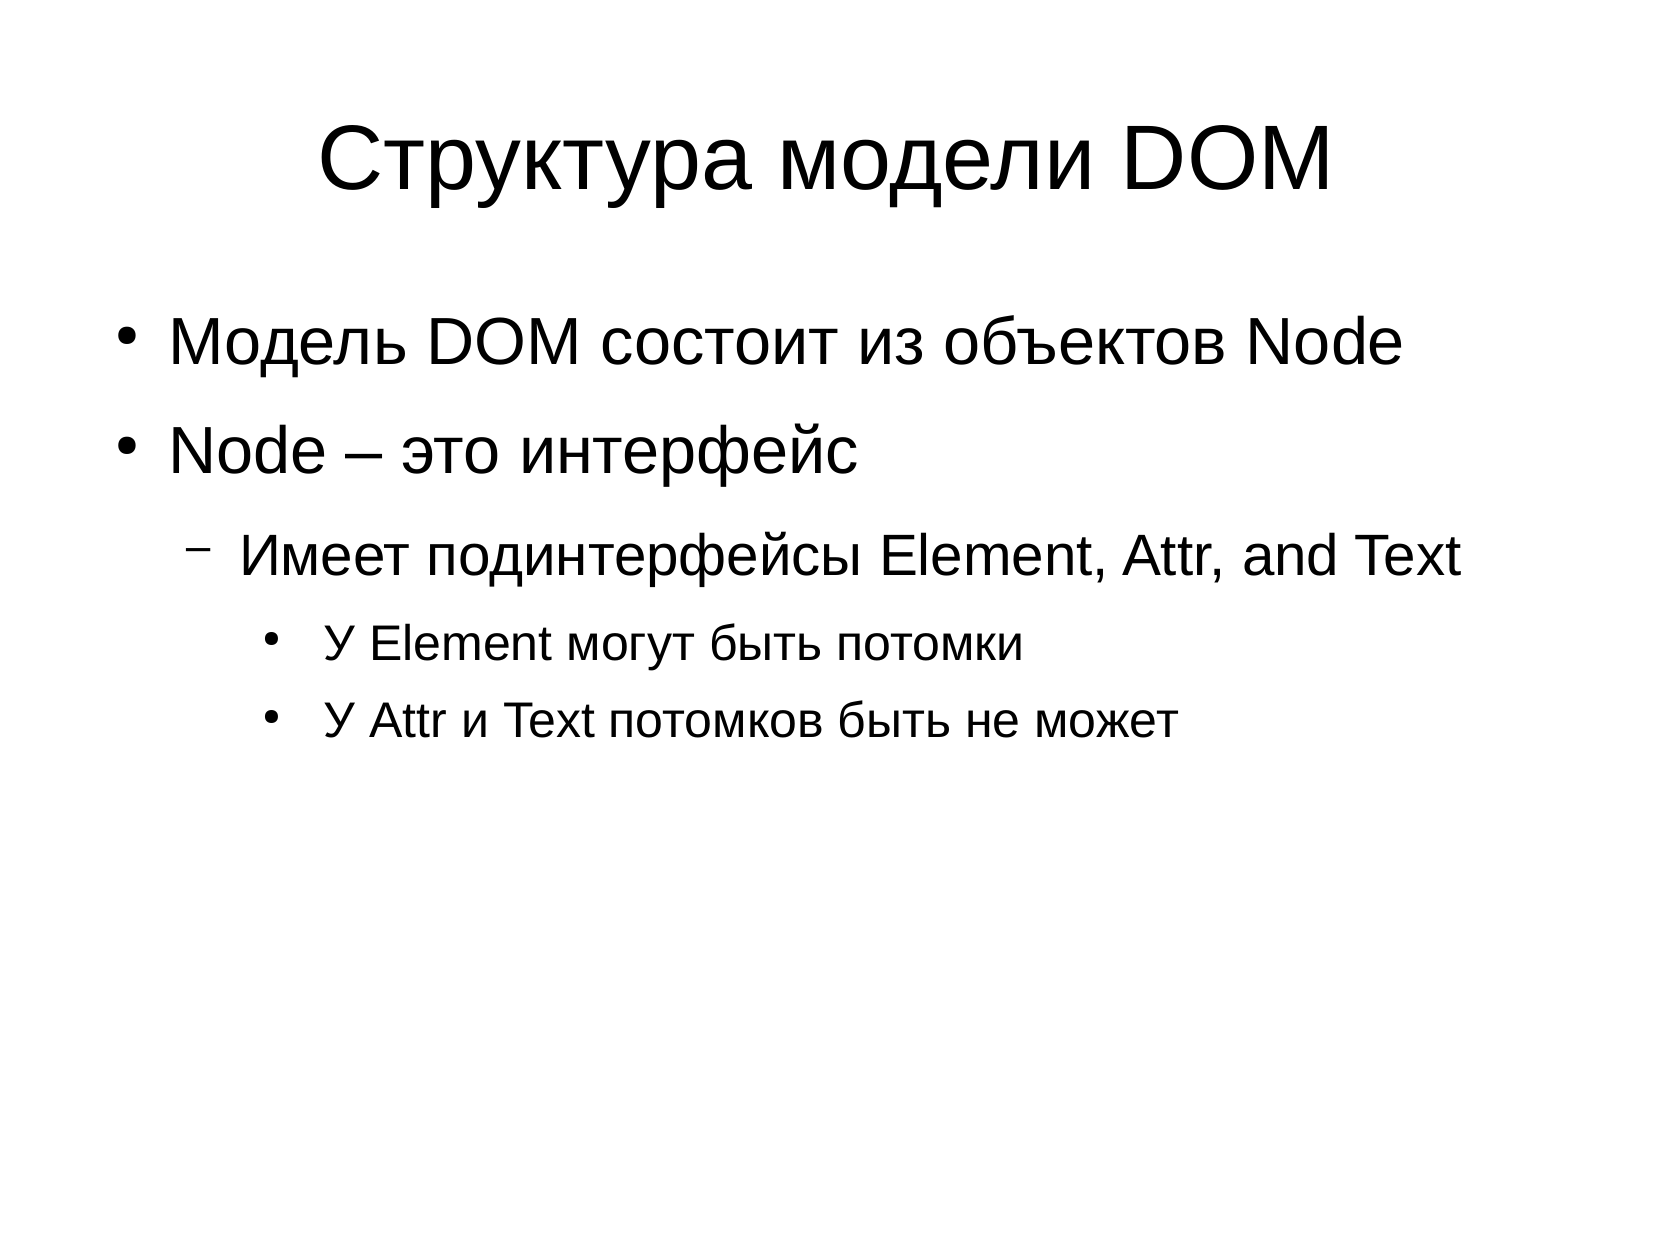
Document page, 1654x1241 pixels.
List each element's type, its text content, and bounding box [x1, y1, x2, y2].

title Структура модели DOM [82, 49, 1571, 257]
list Модель DOM состоит из объектов Node Node – это интерфейс Имеет подинтерфейсы Element, Attr, and Text У Element могут быть потомки У Attr и Text потомков быть не может [82, 290, 1571, 1010]
